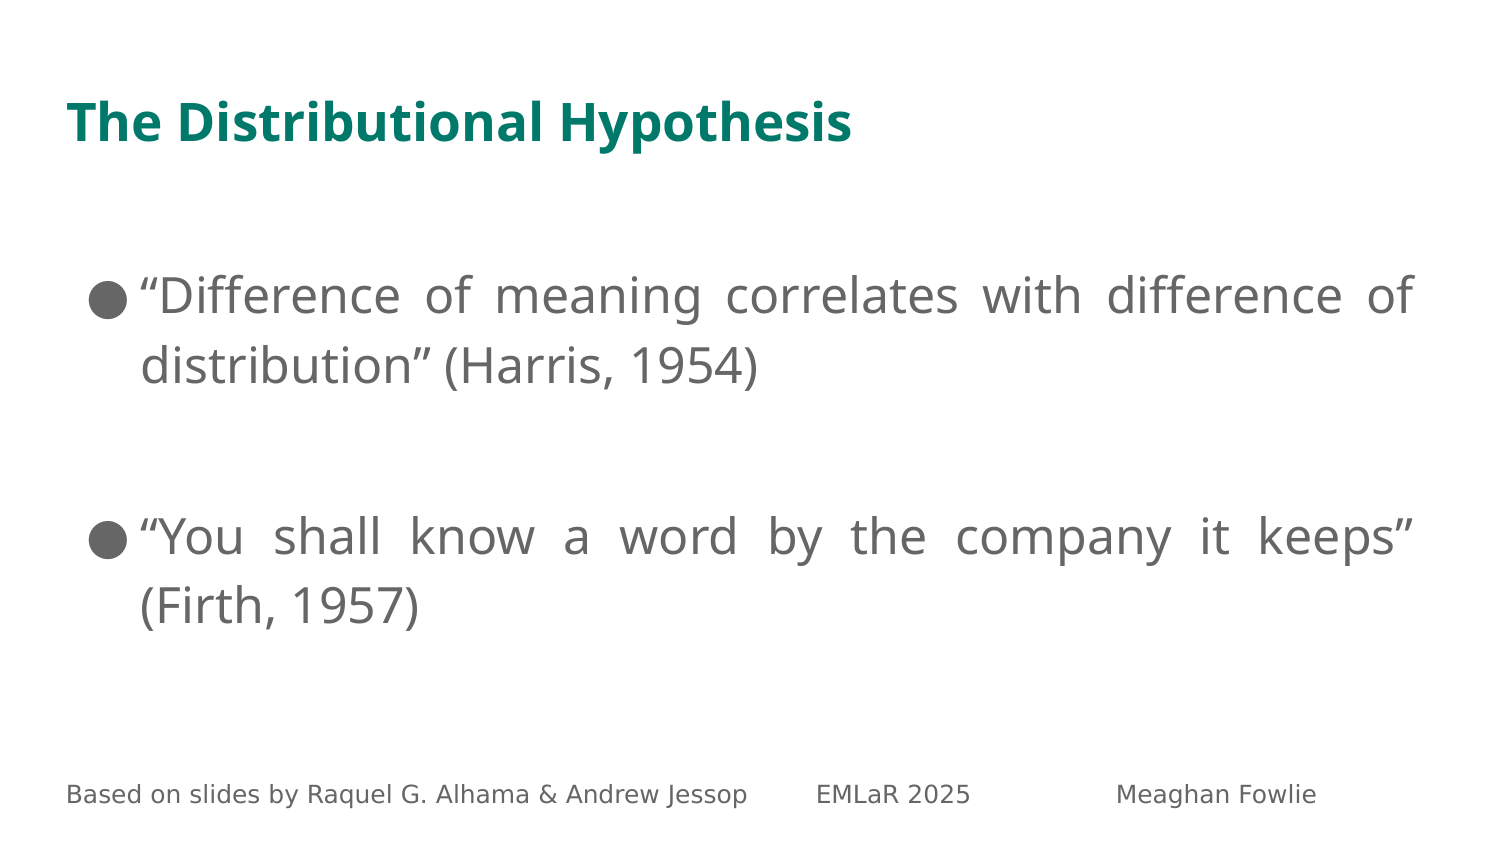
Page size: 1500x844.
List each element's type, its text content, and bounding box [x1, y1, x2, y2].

text_box “Difference of meaning correlates with difference of distribution” (Harris, 1954) “You shall know a word by the company it keeps” (Firth, 1957) [73, 243, 1427, 764]
title The Distributional Hypothesis [51, 72, 1449, 167]
